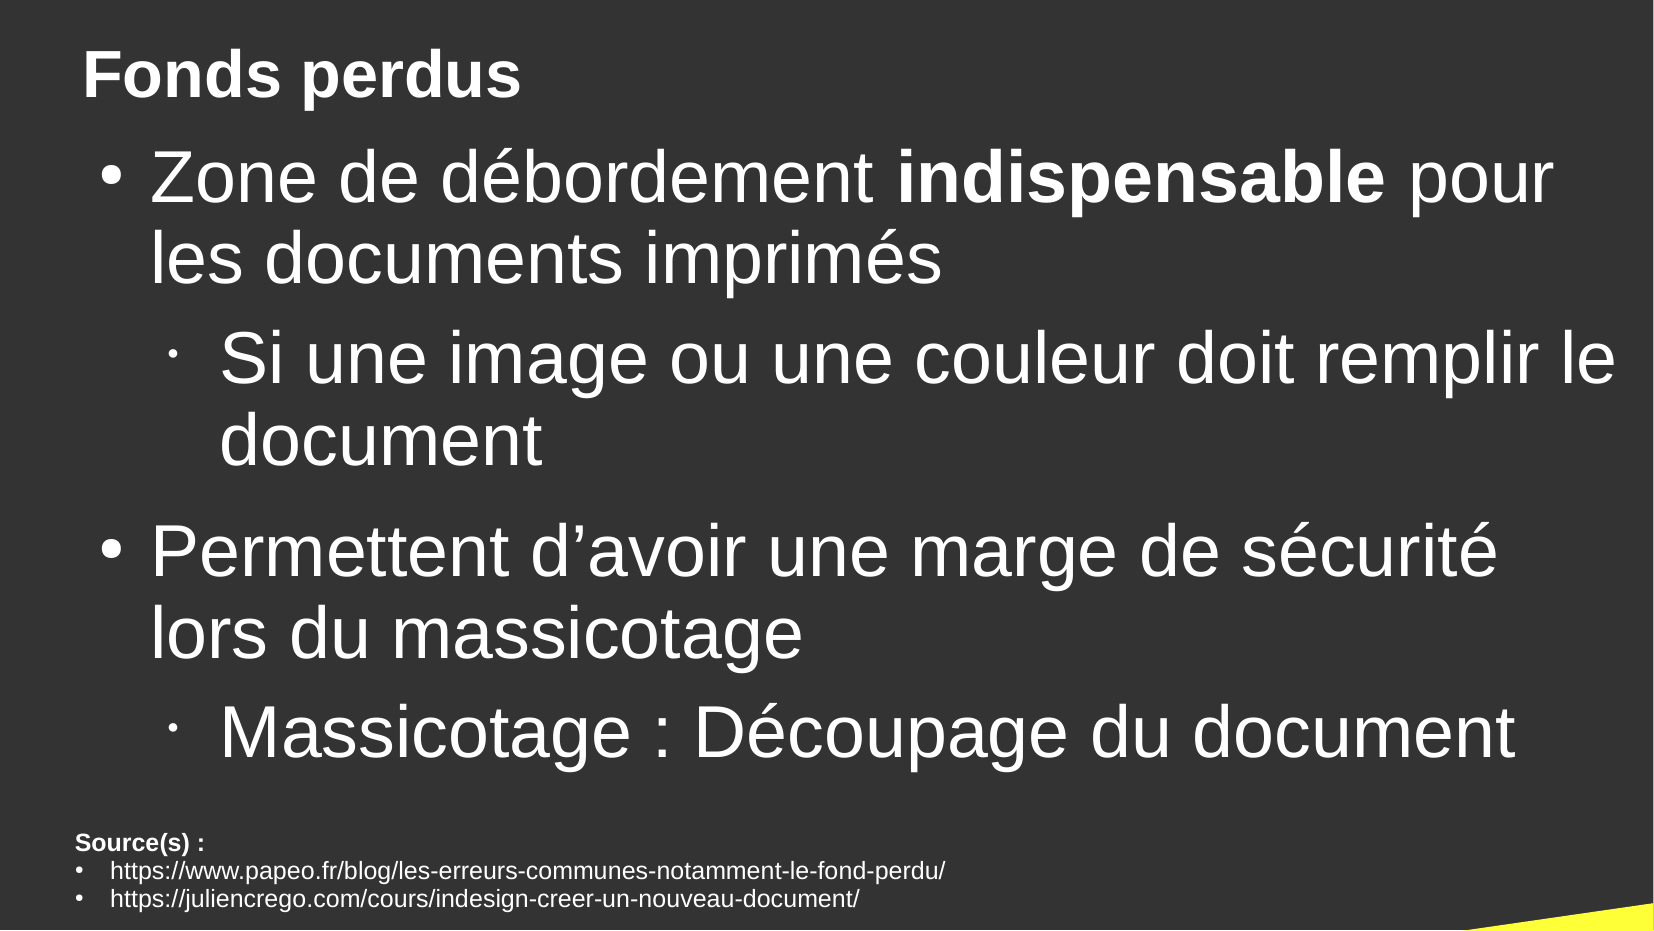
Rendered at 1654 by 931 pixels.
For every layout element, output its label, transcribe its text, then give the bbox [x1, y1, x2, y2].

text_box Source(s) : https://www.papeo.fr/blog/les-erreurs-communes-notamment-le-fond-perdu/ https://juliencrego.com/cours/indesign-creer-un-nouveau-document/ [60, 821, 1546, 921]
list Zone de débordement indispensable pour les documents imprimés Si une image ou une couleur doit remplir le document Permettent d’avoir une marge de sécurité lors du massicotage Massicotage : Découpage du document [80, 135, 1620, 777]
title Fonds perdus [82, 37, 1571, 122]
text_box [1460, 903, 1654, 931]
